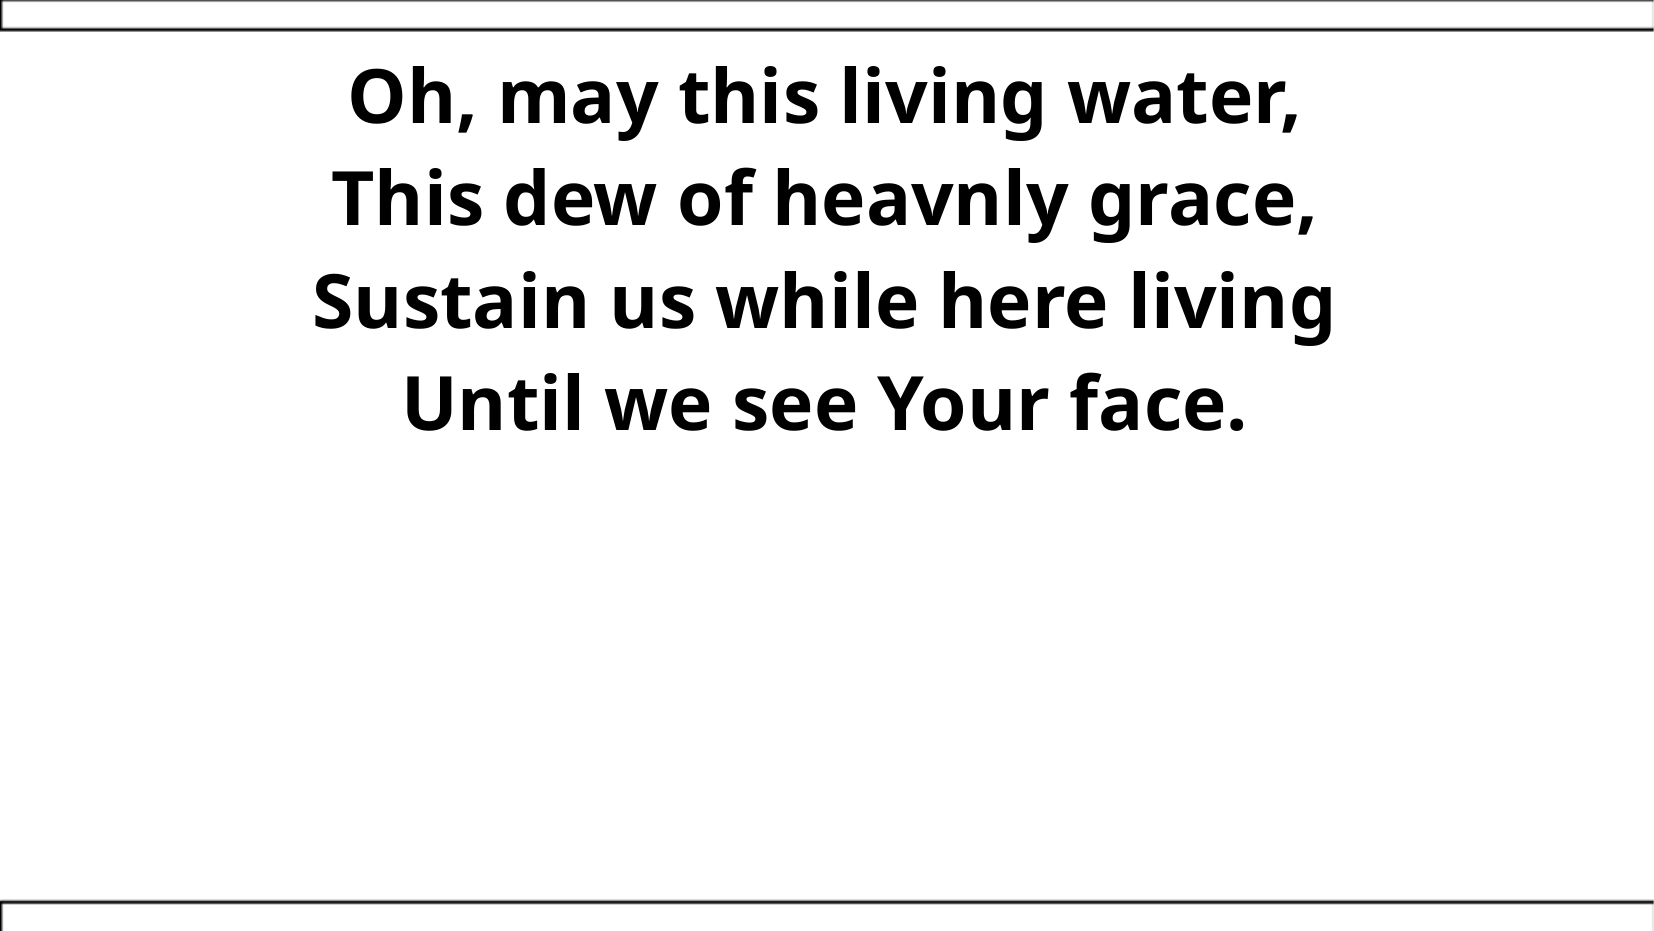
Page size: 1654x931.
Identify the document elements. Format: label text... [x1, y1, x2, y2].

text_box Oh, may this living water, This dew of heavnly grace, Sustain us while here living Until we see Your face. [90, 35, 1561, 451]
picture [0, 0, 1654, 931]
